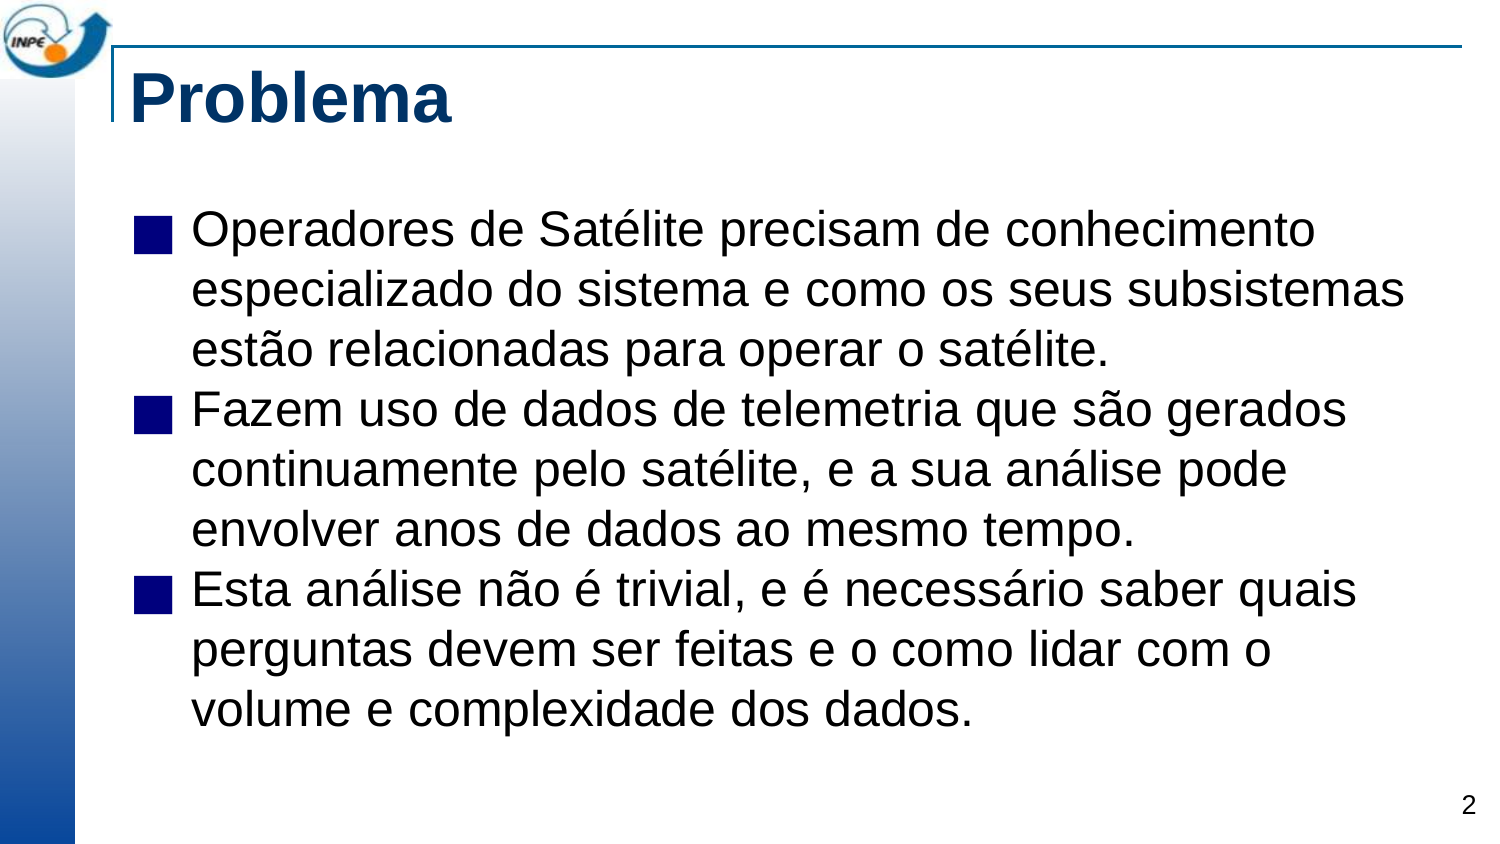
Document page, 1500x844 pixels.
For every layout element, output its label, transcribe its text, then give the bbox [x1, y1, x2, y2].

slide_number <number> [1403, 779, 1494, 844]
list Operadores de Satélite precisam de conhecimento especializado do sistema e como os seus subsistemas estão relacionadas para operar o satélite. Fazem uso de dados de telemetria que são gerados continuamente pelo satélite, e a sua análise pode envolver anos de dados ao mesmo tempo. Esta análise não é trivial, e é necessário saber quais perguntas devem ser feitas e o como lidar com o volume e complexidade dos dados. [99, 187, 1450, 769]
title Problema [112, 46, 1450, 141]
picture [0, 0, 113, 79]
